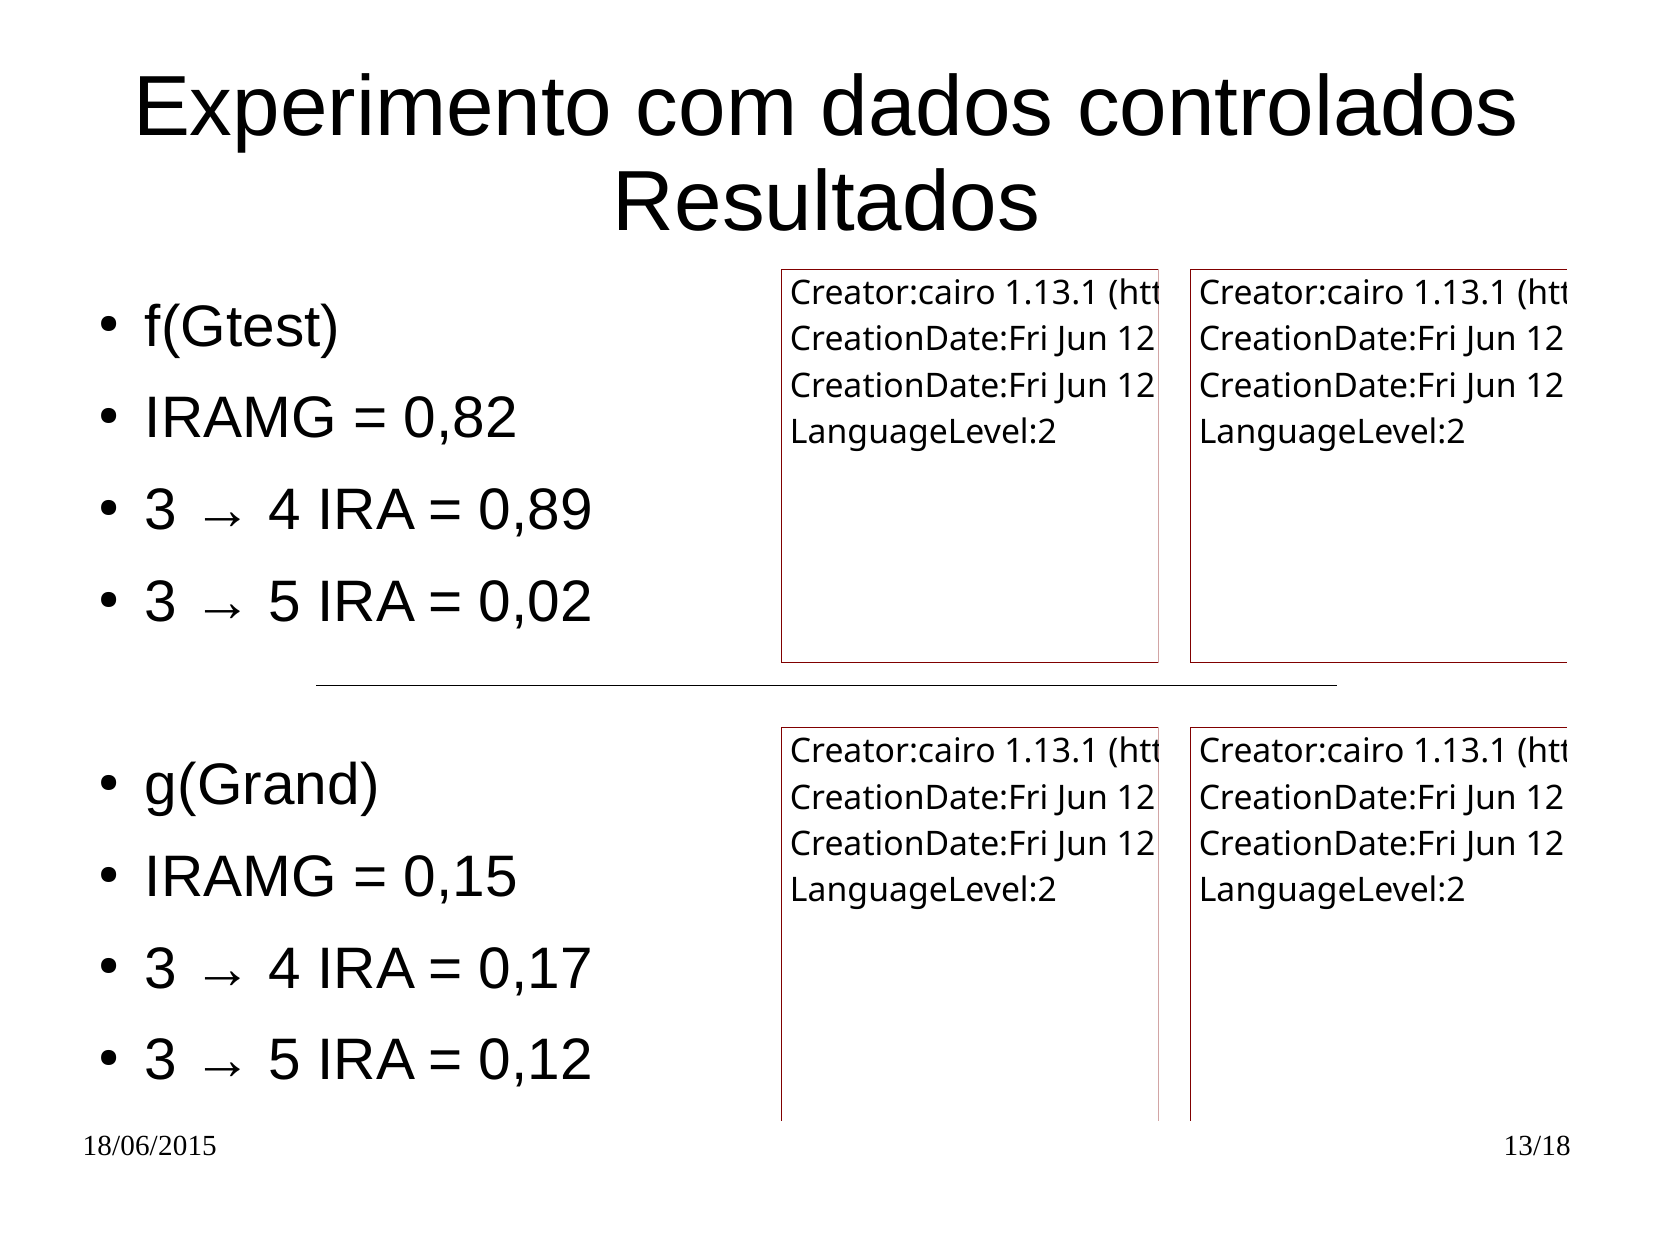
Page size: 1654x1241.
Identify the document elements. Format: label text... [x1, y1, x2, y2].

list g(Grand) IRAMG = 0,15 3 → 4 IRA = 0,17 3 → 5 IRA = 0,12 [82, 751, 751, 1095]
picture [779, 266, 1159, 663]
title Experimento com dados controlados Resultados [82, 49, 1571, 257]
list f(Gtest) IRAMG = 0,82 3 → 4 IRA = 0,89 3 → 5 IRA = 0,02 [82, 292, 736, 637]
picture [1187, 724, 1567, 1121]
picture [779, 724, 1159, 1121]
picture [1187, 266, 1567, 663]
